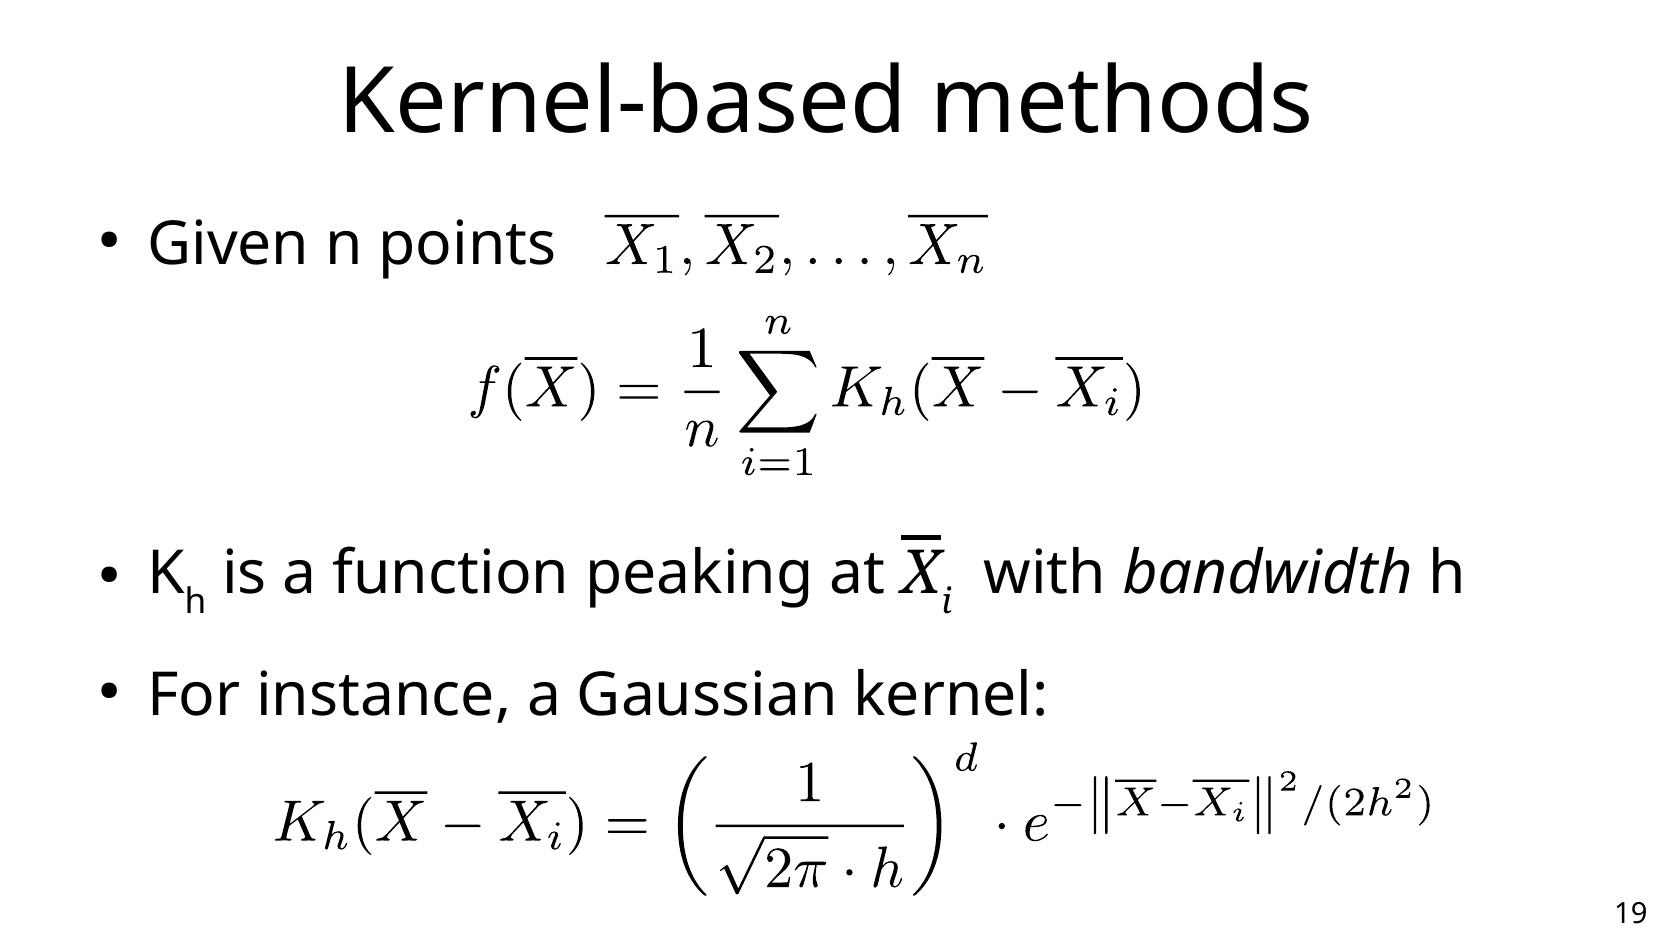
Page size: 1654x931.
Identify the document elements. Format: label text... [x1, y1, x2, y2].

text_box [272, 742, 1435, 896]
list Given n points Kh is a function peaking at Xi with bandwidth h For instance, a Gaussian kernel: [82, 199, 1571, 740]
text_box [467, 315, 1146, 476]
title Kernel-based methods [82, 1, 1571, 192]
text_box [604, 214, 988, 276]
